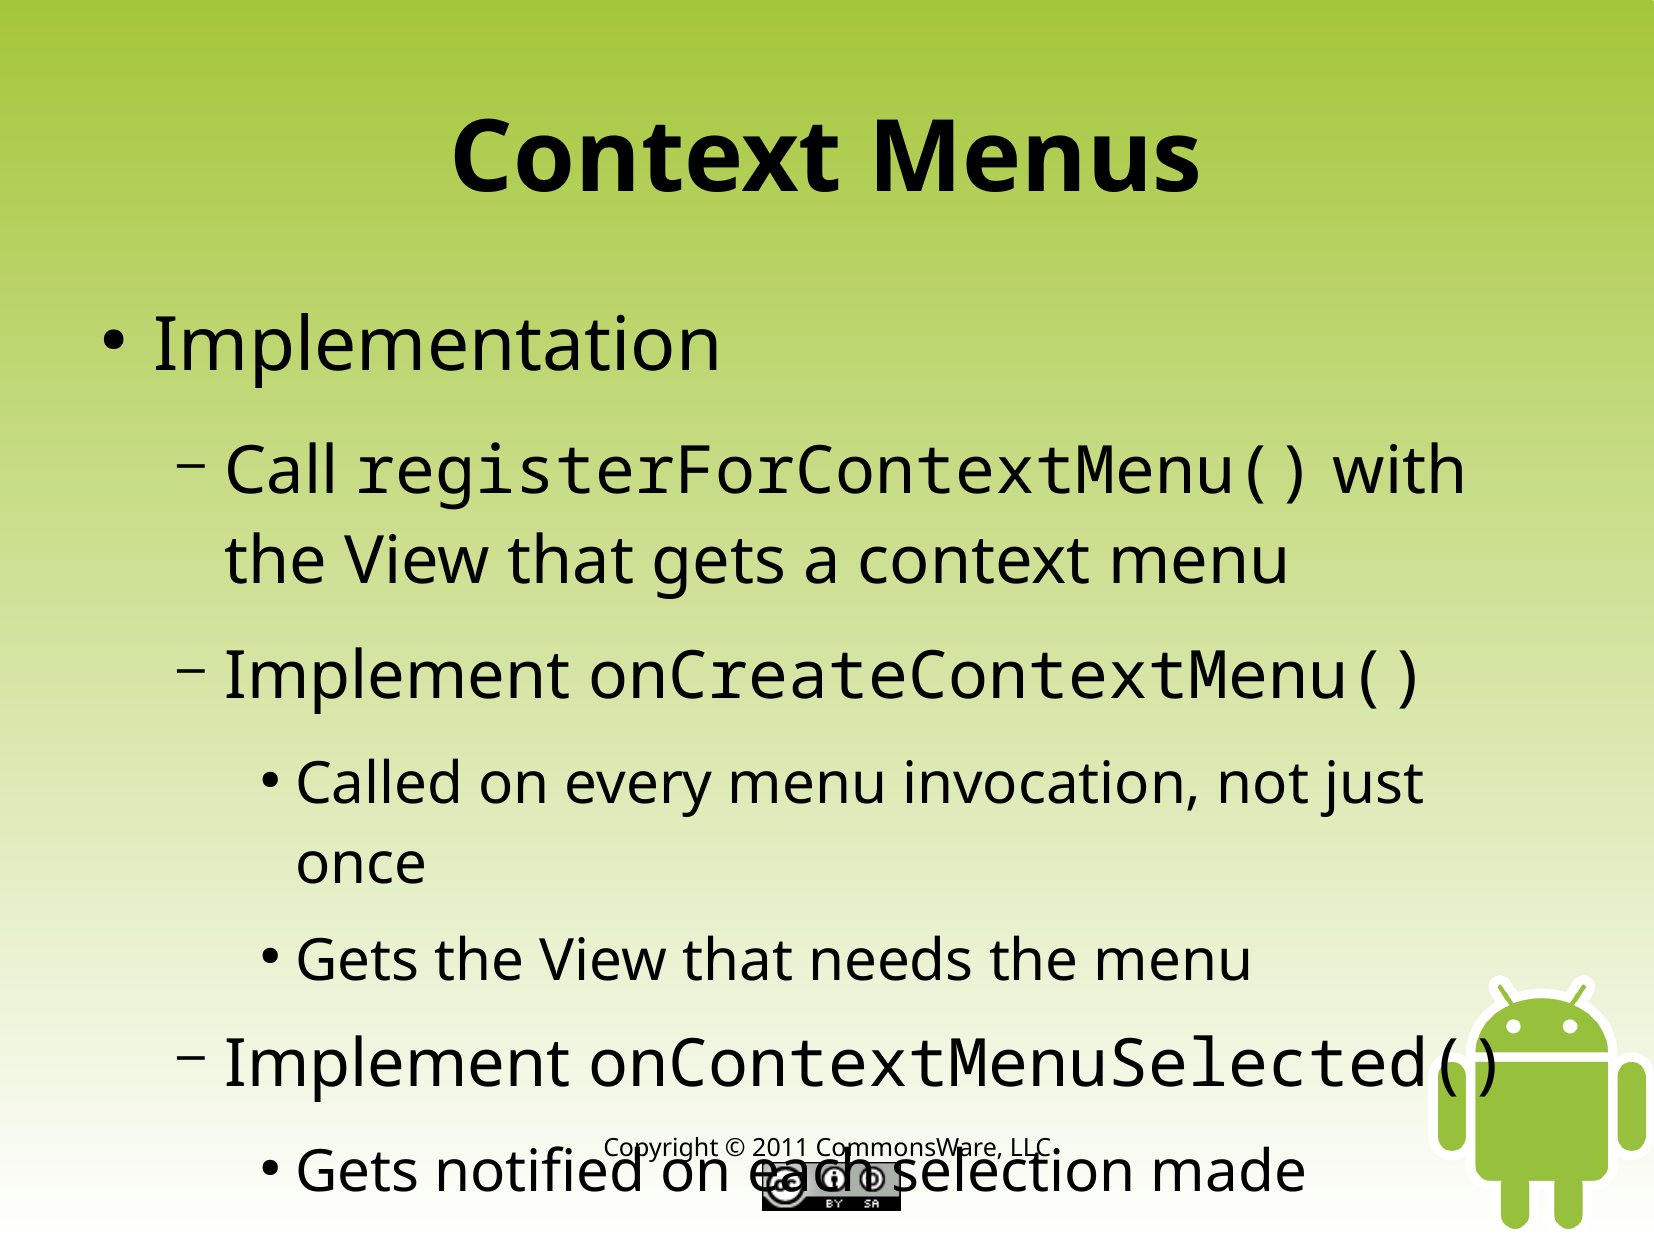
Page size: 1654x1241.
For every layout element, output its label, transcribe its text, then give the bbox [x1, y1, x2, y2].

title Context Menus [82, 49, 1571, 257]
list Implementation Call registerForContextMenu() with the View that gets a context menu Implement onCreateContextMenu() Called on every menu invocation, not just once Gets the View that needs the menu Implement onContextMenuSelected() Gets notified on each selection made [82, 290, 1571, 1126]
picture [787, 1176, 802, 1187]
picture [762, 1162, 901, 1211]
picture [1428, 975, 1654, 1238]
picture [762, 1163, 772, 1172]
